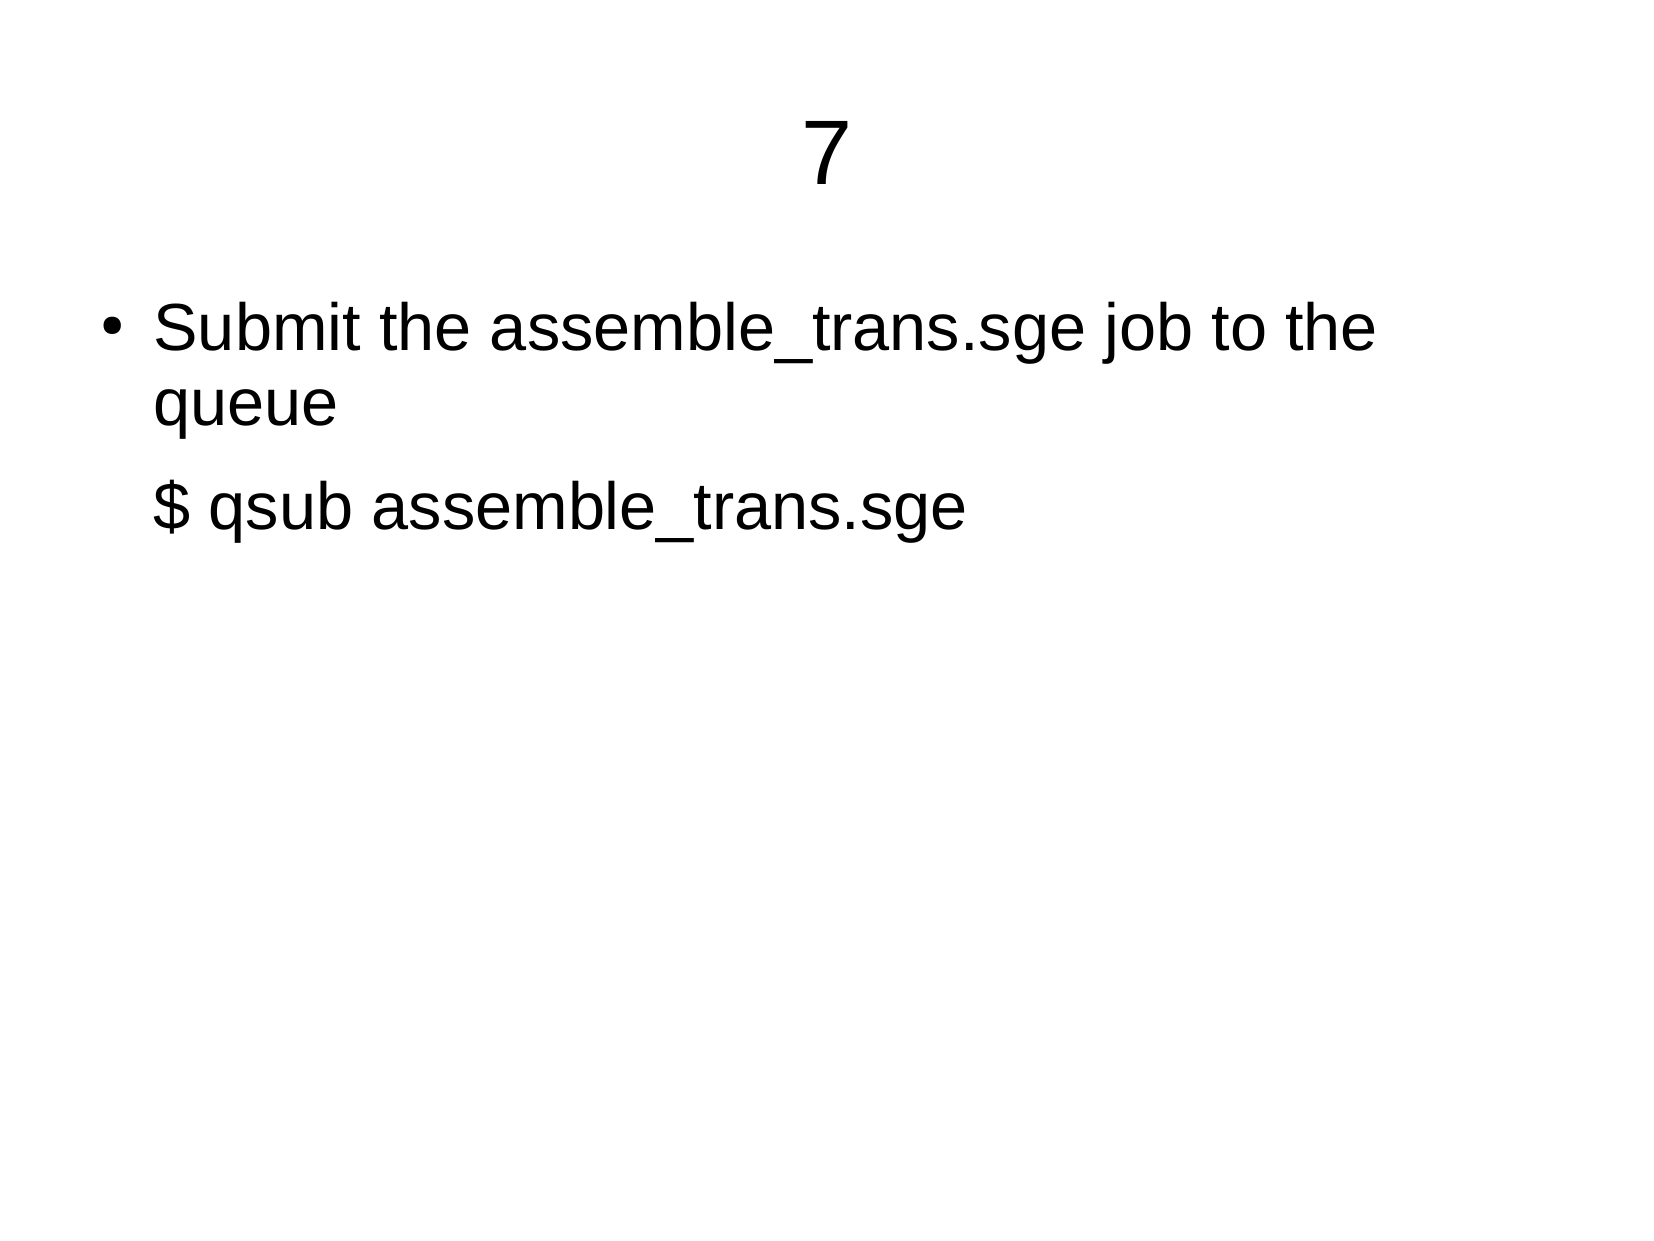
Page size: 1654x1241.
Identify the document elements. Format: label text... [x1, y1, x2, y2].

title 7 [82, 49, 1571, 257]
list Submit the assemble_trans.sge job to the queue $ qsub assemble_trans.sge [82, 290, 1571, 1010]
